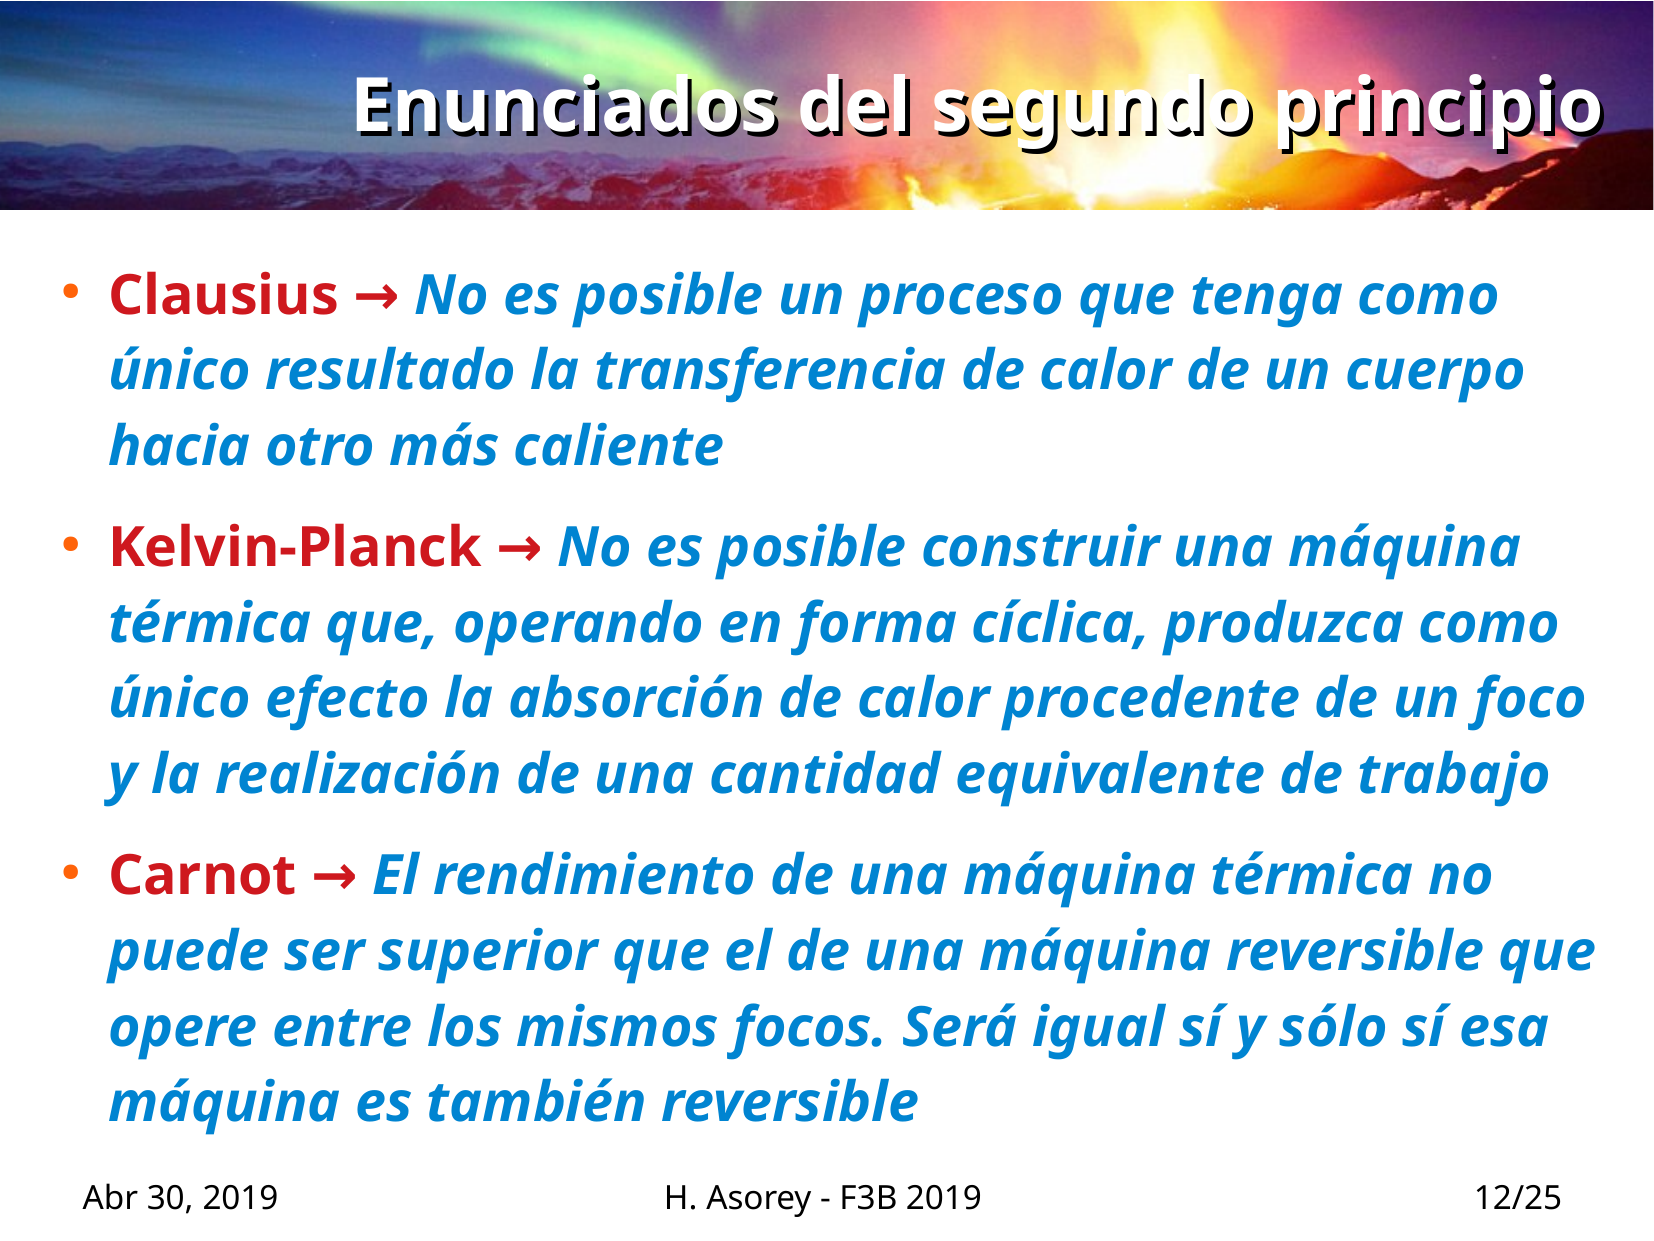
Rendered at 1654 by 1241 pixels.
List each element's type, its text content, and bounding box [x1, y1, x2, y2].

title Enunciados del segundo principio [45, 15, 1606, 191]
list Clausius → No es posible un proceso que tenga como único resultado la transferencia de calor de un cuerpo hacia otro más caliente Kelvin-Planck → No es posible construir una máquina térmica que, operando en forma cíclica, produzca como único efecto la absorción de calor procedente de un foco y la realización de una cantidad equivalente de trabajo Carnot → El rendimiento de una máquina térmica no puede ser superior que el de una máquina reversible que opere entre los mismos focos. Será igual sí y sólo sí esa máquina es también reversible [45, 255, 1606, 1156]
picture [0, 1, 1654, 210]
